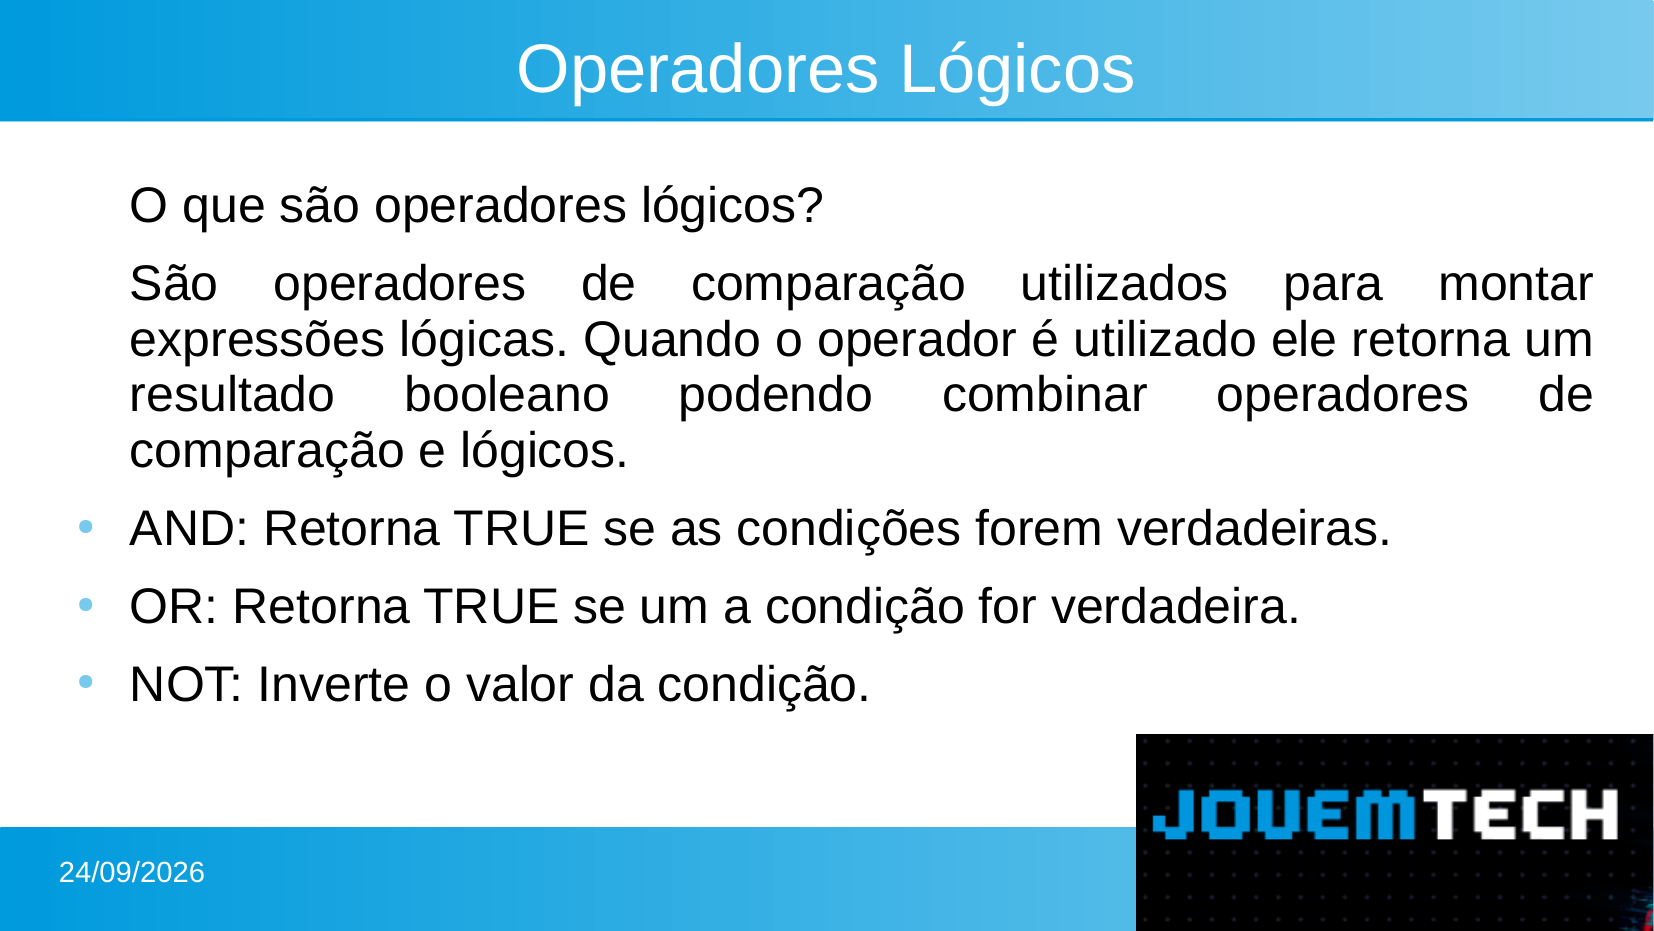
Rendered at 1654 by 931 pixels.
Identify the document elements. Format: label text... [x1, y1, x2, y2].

list O que são operadores lógicos? São operadores de comparação utilizados para montar expressões lógicas. Quando o operador é utilizado ele retorna um resultado booleano podendo combinar operadores de comparação e lógicos. AND: Retorna TRUE se as condições forem verdadeiras. OR: Retorna TRUE se um a condição for verdadeira. NOT: Inverte o valor da condição. [59, 177, 1595, 768]
title Operadores Lógicos [59, 29, 1595, 108]
picture [1136, 734, 1654, 931]
